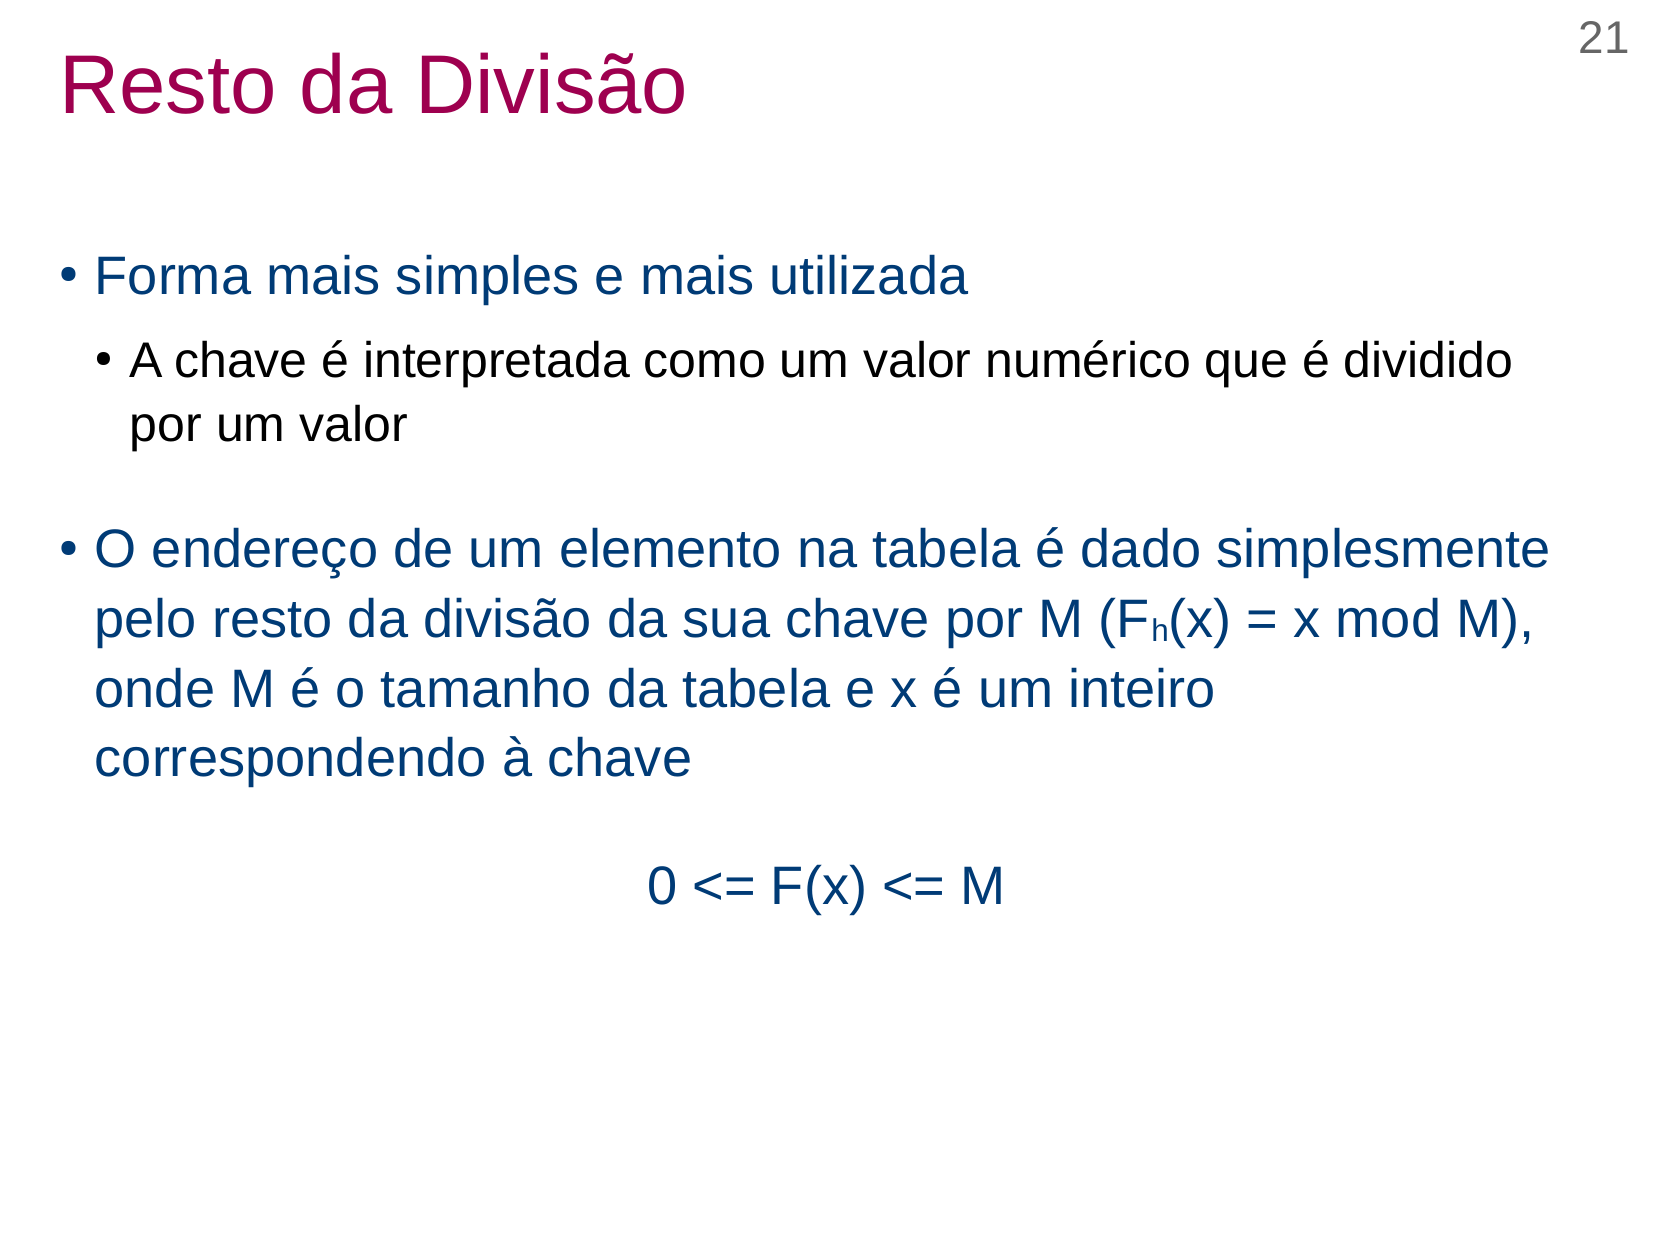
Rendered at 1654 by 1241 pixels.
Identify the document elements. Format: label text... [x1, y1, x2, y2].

list Forma mais simples e mais utilizada A chave é interpretada como um valor numérico que é dividido por um valor O endereço de um elemento na tabela é dado simplesmente pelo resto da divisão da sua chave por M (Fh(x) = x mod M), onde M é o tamanho da tabela e x é um inteiro correspondendo à chave 0 <= F(x) <= M [59, 236, 1595, 1211]
title Resto da Divisão [59, 29, 1595, 148]
